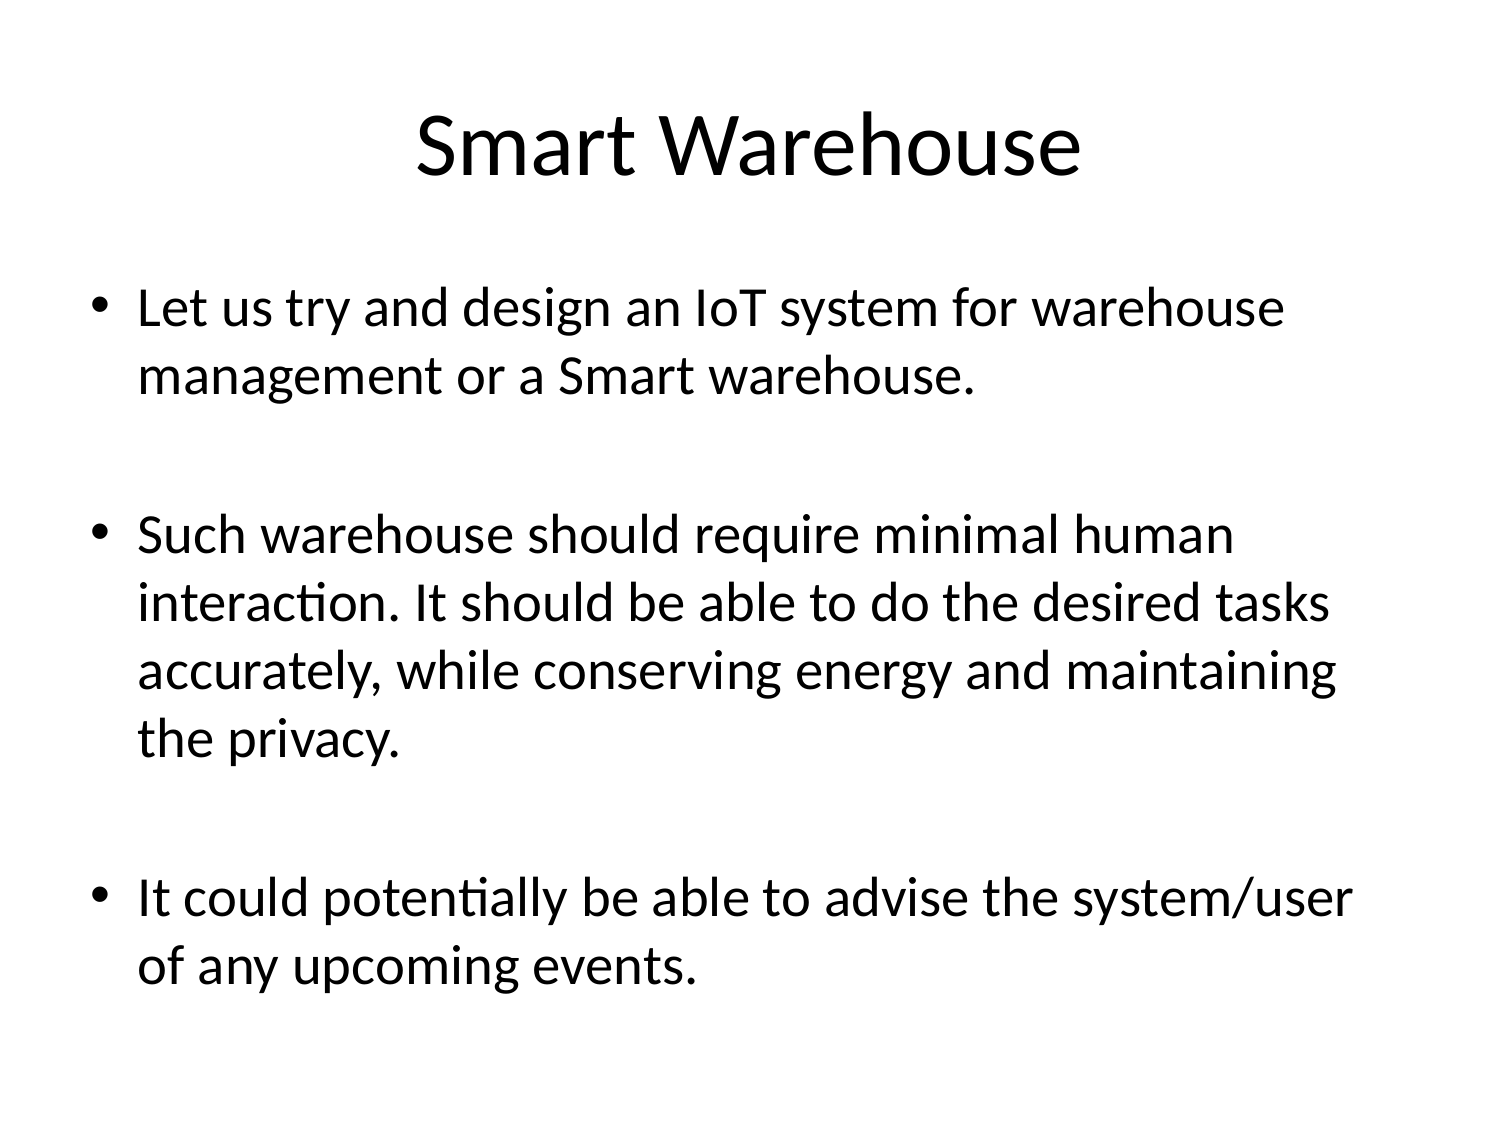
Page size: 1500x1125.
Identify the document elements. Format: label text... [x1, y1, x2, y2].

title Smart Warehouse [75, 45, 1425, 233]
list Let us try and design an IoT system for warehouse management or a Smart warehouse. Such warehouse should require minimal human interaction. It should be able to do the desired tasks accurately, while conserving energy and maintaining the privacy. It could potentially be able to advise the system/user of any upcoming events. [75, 262, 1425, 1005]
